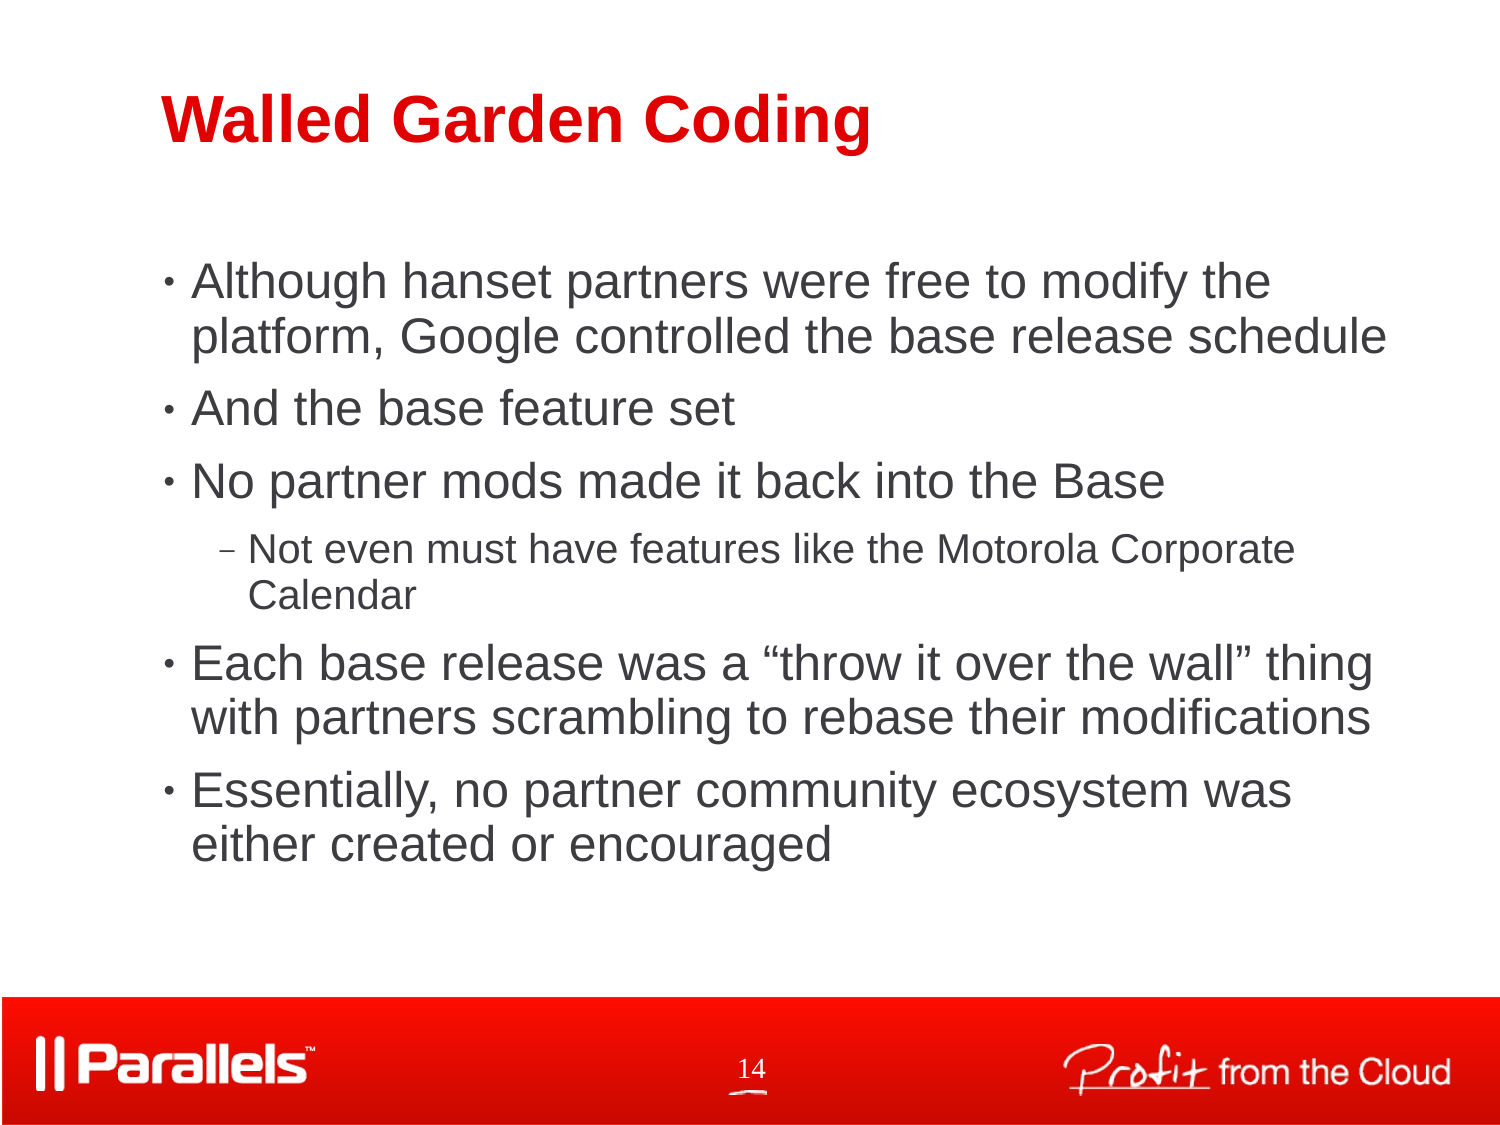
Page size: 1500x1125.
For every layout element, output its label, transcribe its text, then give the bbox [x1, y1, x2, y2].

picture [1049, 1033, 1465, 1096]
picture [727, 1090, 767, 1095]
title Walled Garden Coding [161, 41, 1383, 205]
list Although hanset partners were free to modify the platform, Google controlled the base release schedule And the base feature set No partner mods made it back into the Base Not even must have features like the Motorola Corporate Calendar Each base release was a “throw it over the wall” thing with partners scrambling to rebase their modifications Essentially, no partner community ecosystem was either created or encouraged [163, 254, 1404, 998]
picture [36, 1034, 318, 1091]
